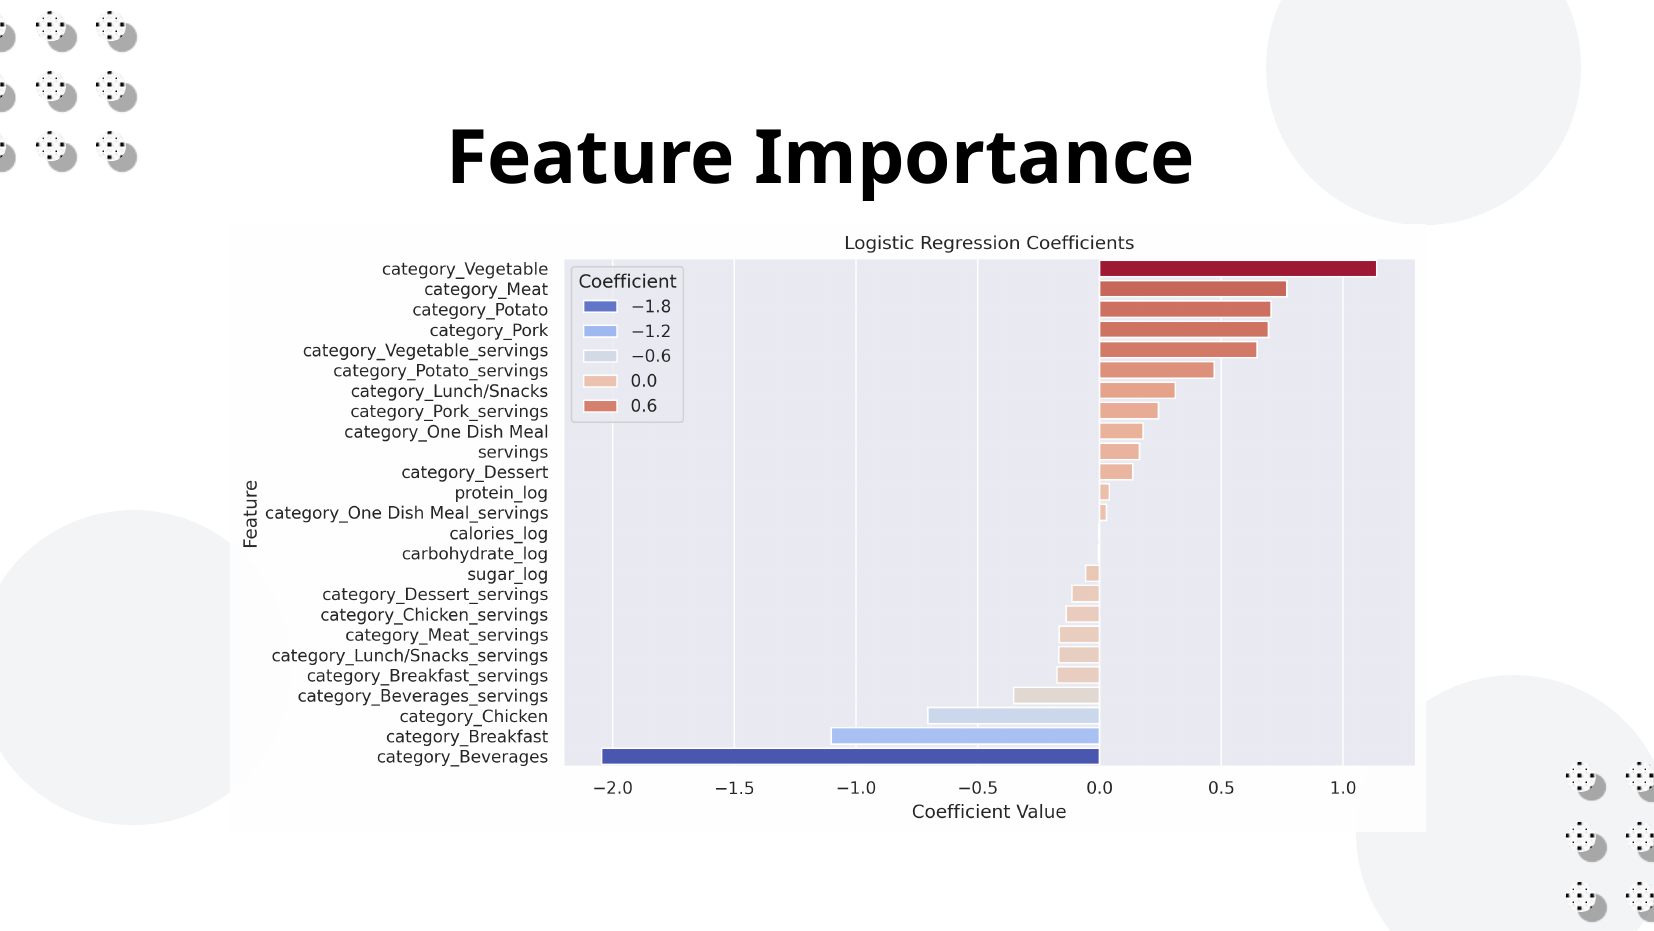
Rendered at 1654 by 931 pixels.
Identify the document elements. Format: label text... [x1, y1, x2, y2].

picture [0, 74, 6, 99]
picture [1565, 821, 1596, 852]
picture [35, 11, 66, 42]
picture [95, 11, 126, 42]
picture [1625, 761, 1654, 792]
picture [1565, 761, 1596, 792]
picture [0, 14, 6, 39]
picture [1625, 821, 1654, 852]
picture [35, 131, 67, 162]
picture [35, 71, 66, 102]
picture [230, 224, 1426, 832]
title Feature Importance [76, 76, 1565, 233]
picture [0, 134, 7, 159]
picture [99, 71, 122, 76]
picture [1565, 881, 1596, 912]
picture [1625, 881, 1654, 912]
